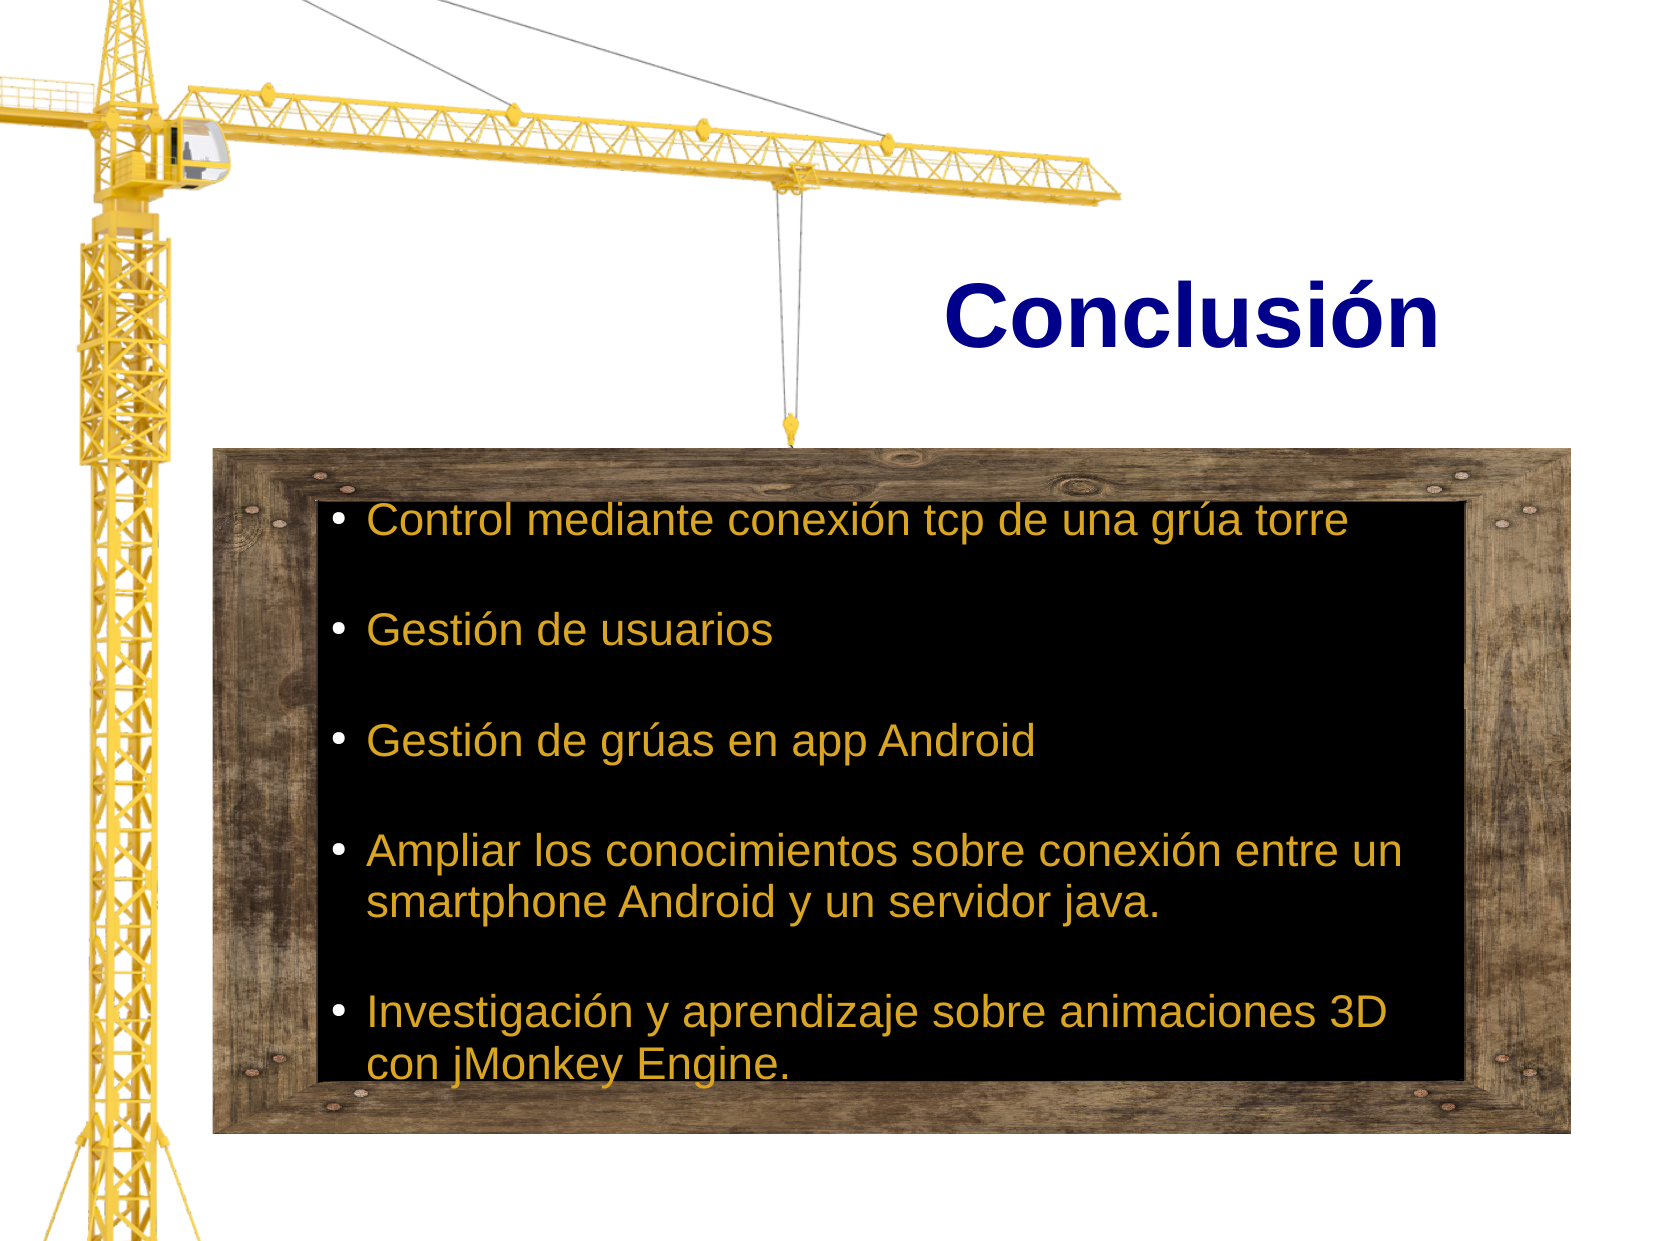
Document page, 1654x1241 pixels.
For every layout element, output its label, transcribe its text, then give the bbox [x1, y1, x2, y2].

picture [0, 0, 1123, 1241]
subtitle Control mediante conexión tcp de una grúa torre Gestión de usuarios Gestión de grúas en app Android Ampliar los conocimientos sobre conexión entre un smartphone Android y un servidor java. Investigación y aprendizaje sobre animaciones 3D con jMonkey Engine. [212, 448, 1571, 1134]
title Conclusión [815, 212, 1571, 420]
